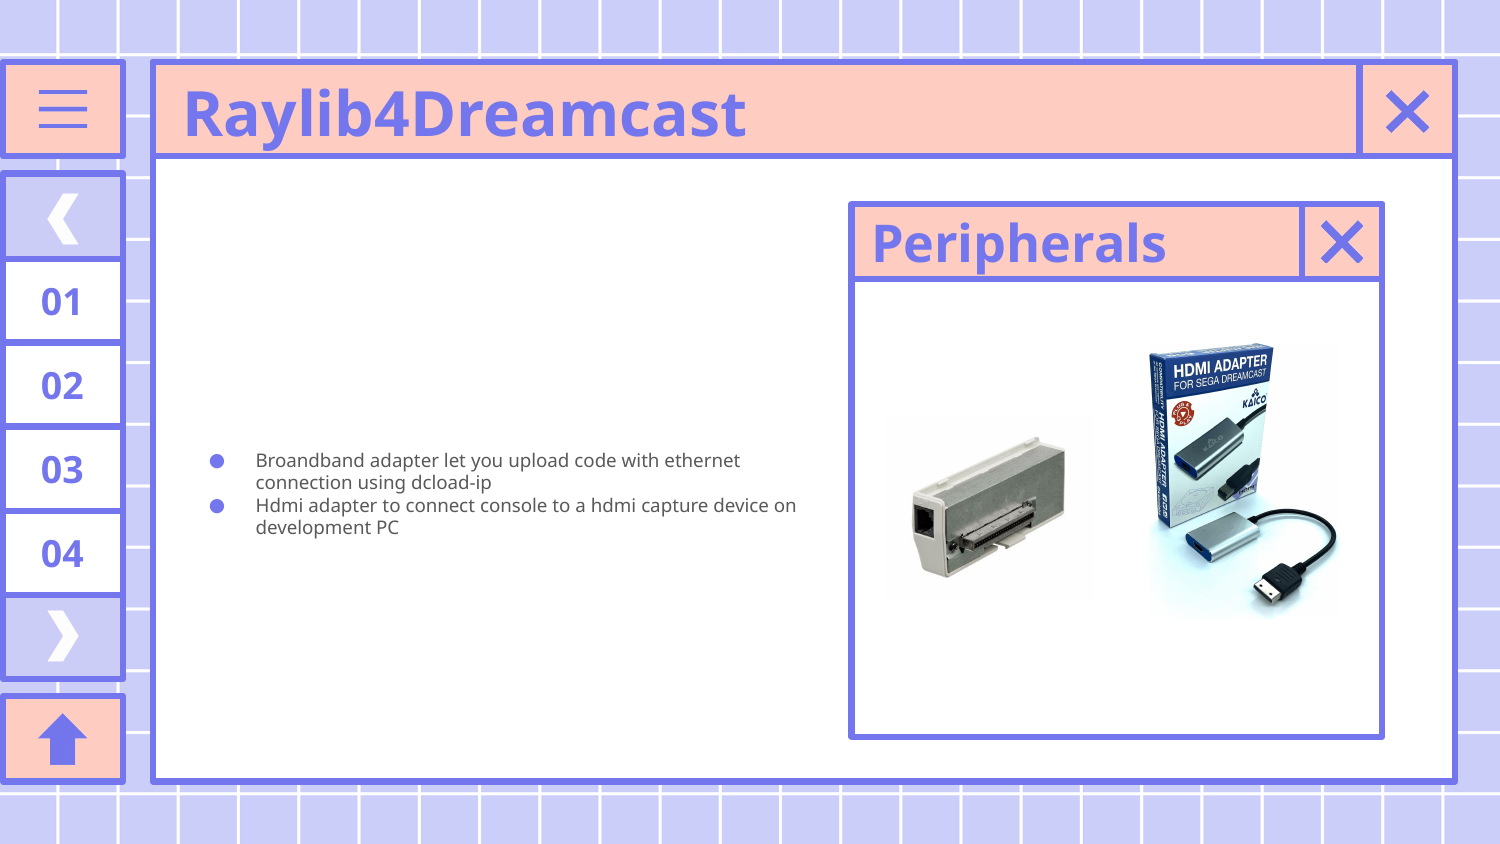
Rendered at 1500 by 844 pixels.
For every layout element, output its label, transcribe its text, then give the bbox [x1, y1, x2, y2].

text_box [851, 204, 1382, 737]
text_box 03 [20, 449, 104, 487]
text_box 04 [20, 533, 104, 572]
title Peripherals [870, 171, 1318, 313]
text_box 01 [20, 281, 104, 319]
picture [0, 0, 1500, 844]
picture [38, 610, 88, 662]
title Raylib4Dreamcast [182, 64, 1318, 159]
subtitle Broandband adapter let you upload code with ethernet connection using dcload-ip Hdmi adapter to connect console to a hdmi capture device on development PC [180, 248, 809, 738]
picture [37, 713, 87, 765]
picture [38, 90, 88, 128]
picture [38, 193, 88, 245]
text_box 02 [20, 365, 104, 403]
